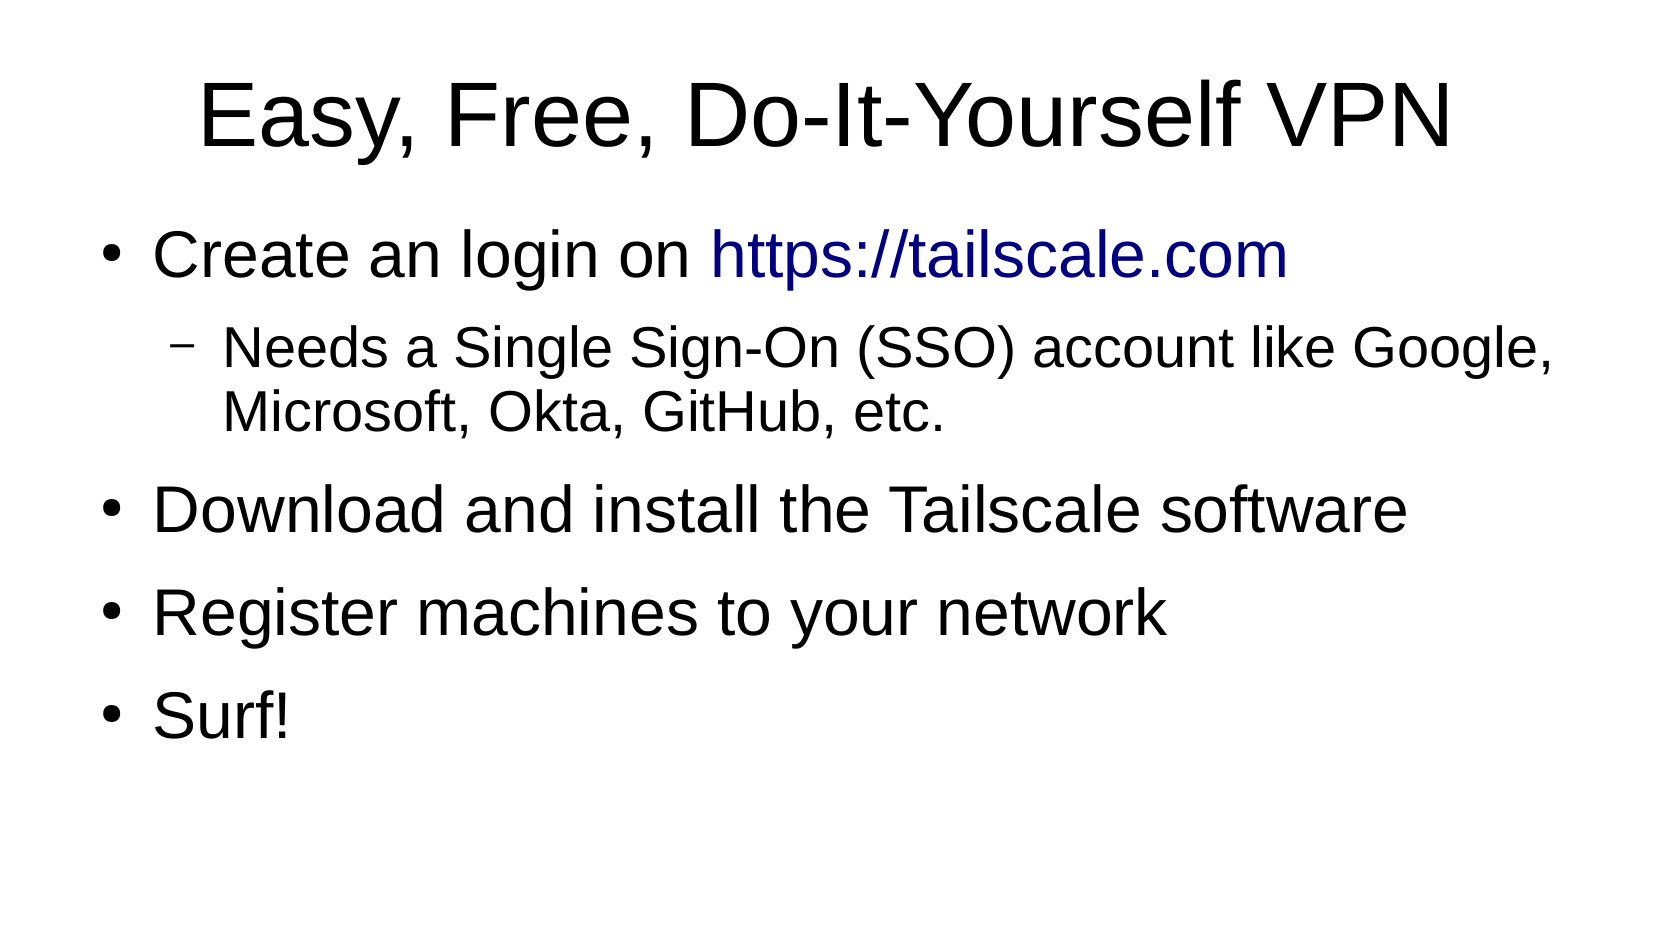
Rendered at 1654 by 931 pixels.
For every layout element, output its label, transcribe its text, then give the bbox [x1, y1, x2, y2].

list Create an login on https://tailscale.com Needs a Single Sign-On (SSO) account like Google, Microsoft, Okta, GitHub, etc. Download and install the Tailscale software Register machines to your network Surf! [82, 217, 1571, 758]
title Easy, Free, Do-It-Yourself VPN [82, 37, 1571, 193]
